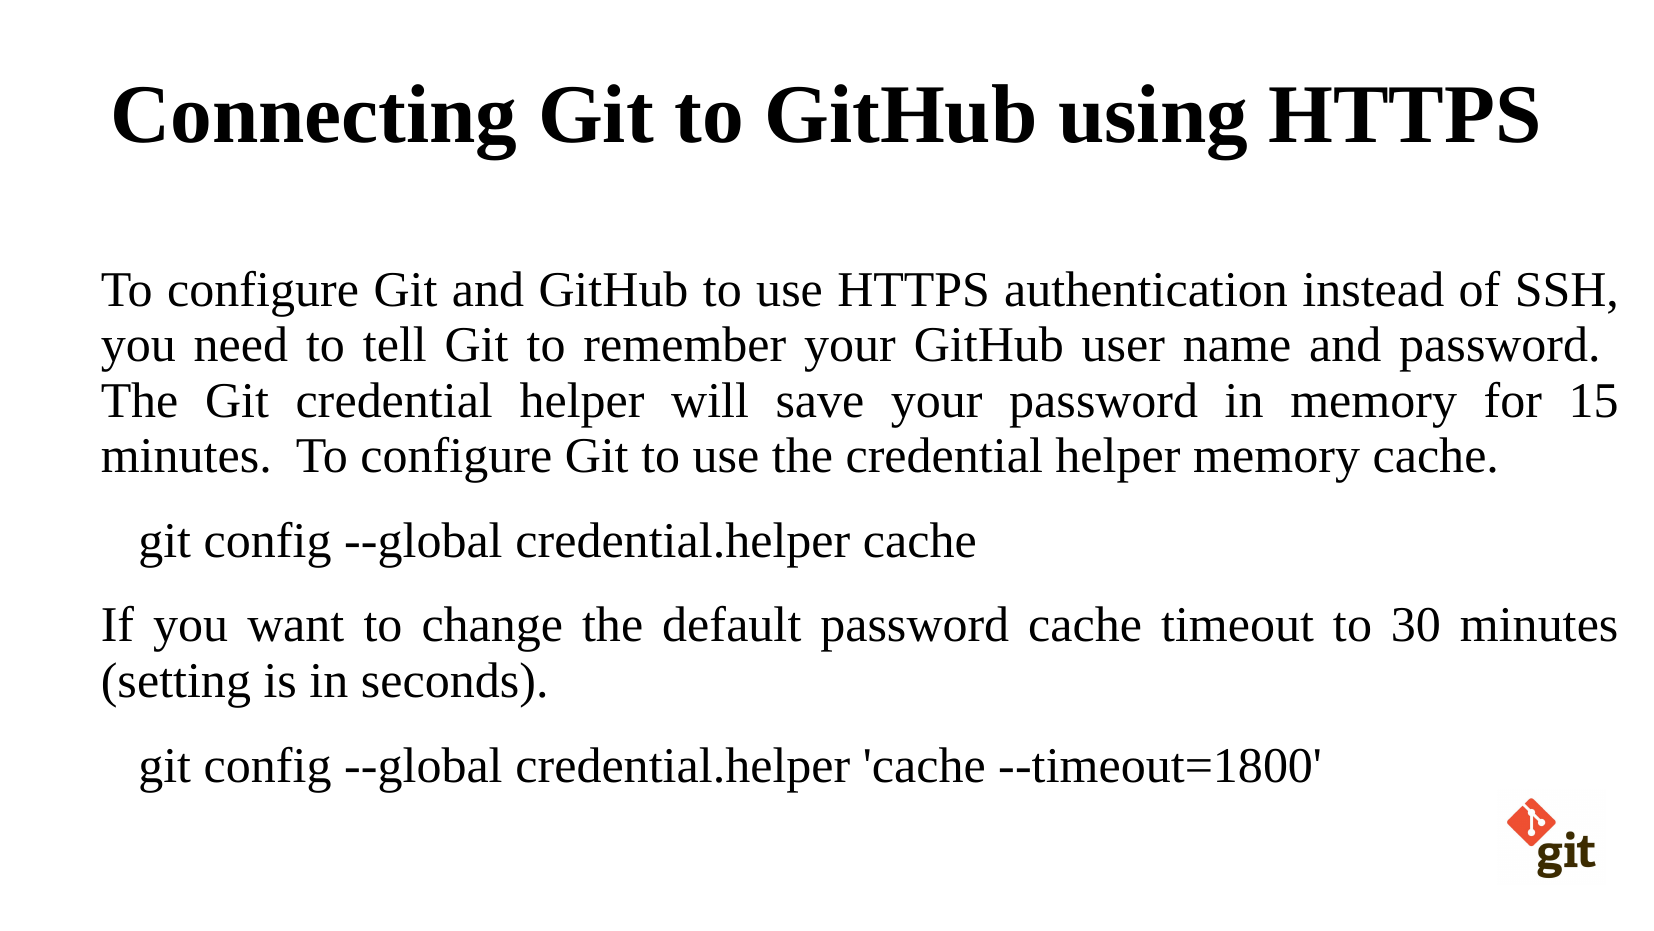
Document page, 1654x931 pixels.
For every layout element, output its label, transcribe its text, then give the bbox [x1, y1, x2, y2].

title Connecting Git to GitHub using HTTPS [82, 37, 1571, 192]
list To configure Git and GitHub to use HTTPS authentication instead of SSH, you need to tell Git to remember your GitHub user name and password. The Git credential helper will save your password in memory for 15 minutes. To configure Git to use the credential helper memory cache. git config --global credential.helper cache If you want to change the default password cache timeout to 30 minutes (setting is in seconds). git config --global credential.helper 'cache --timeout=1800' [30, 192, 1621, 863]
picture [1497, 789, 1606, 886]
